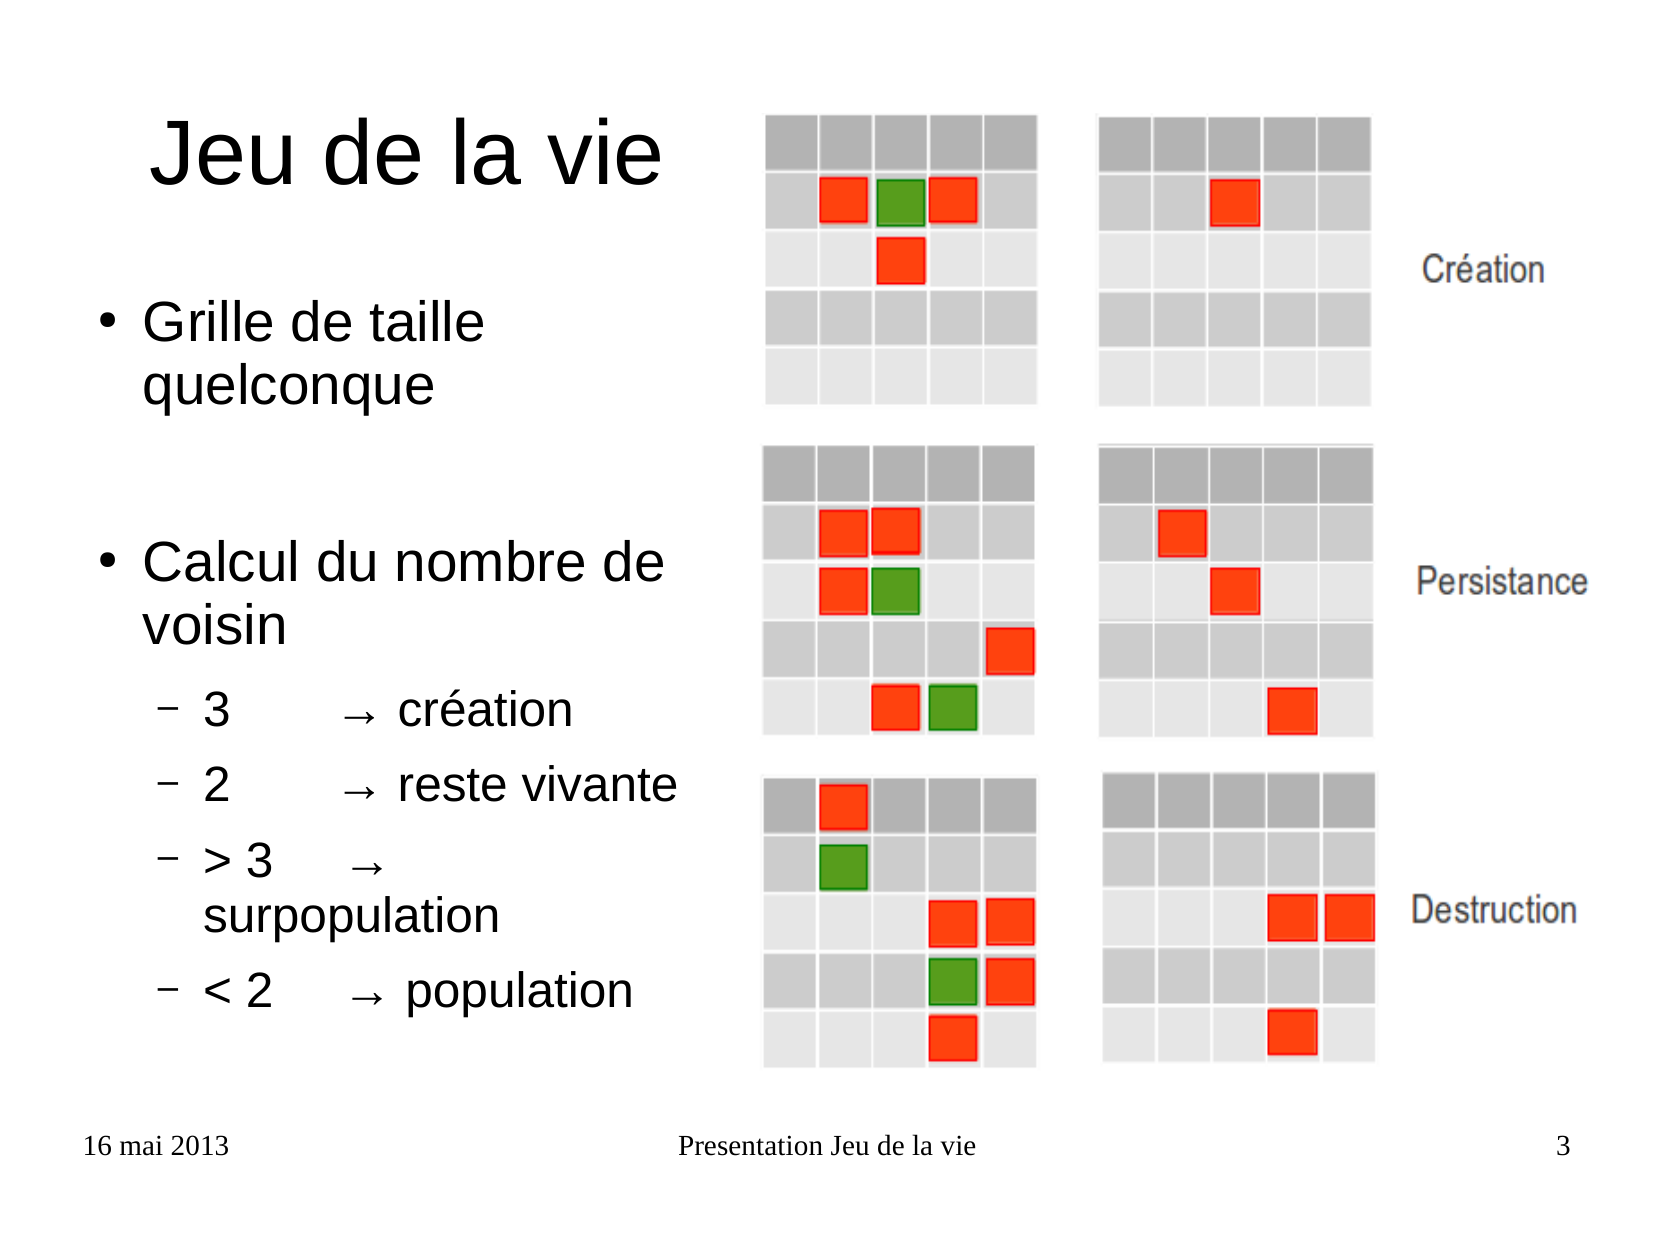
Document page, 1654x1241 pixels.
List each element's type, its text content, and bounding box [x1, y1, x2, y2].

title Jeu de la vie [82, 49, 733, 257]
picture [696, 113, 1630, 1128]
list Grille de taille quelconque Calcul du nombre de voisin 3 → création 2 → reste vivante > 3 → surpopulation < 2 → population [82, 290, 696, 1111]
